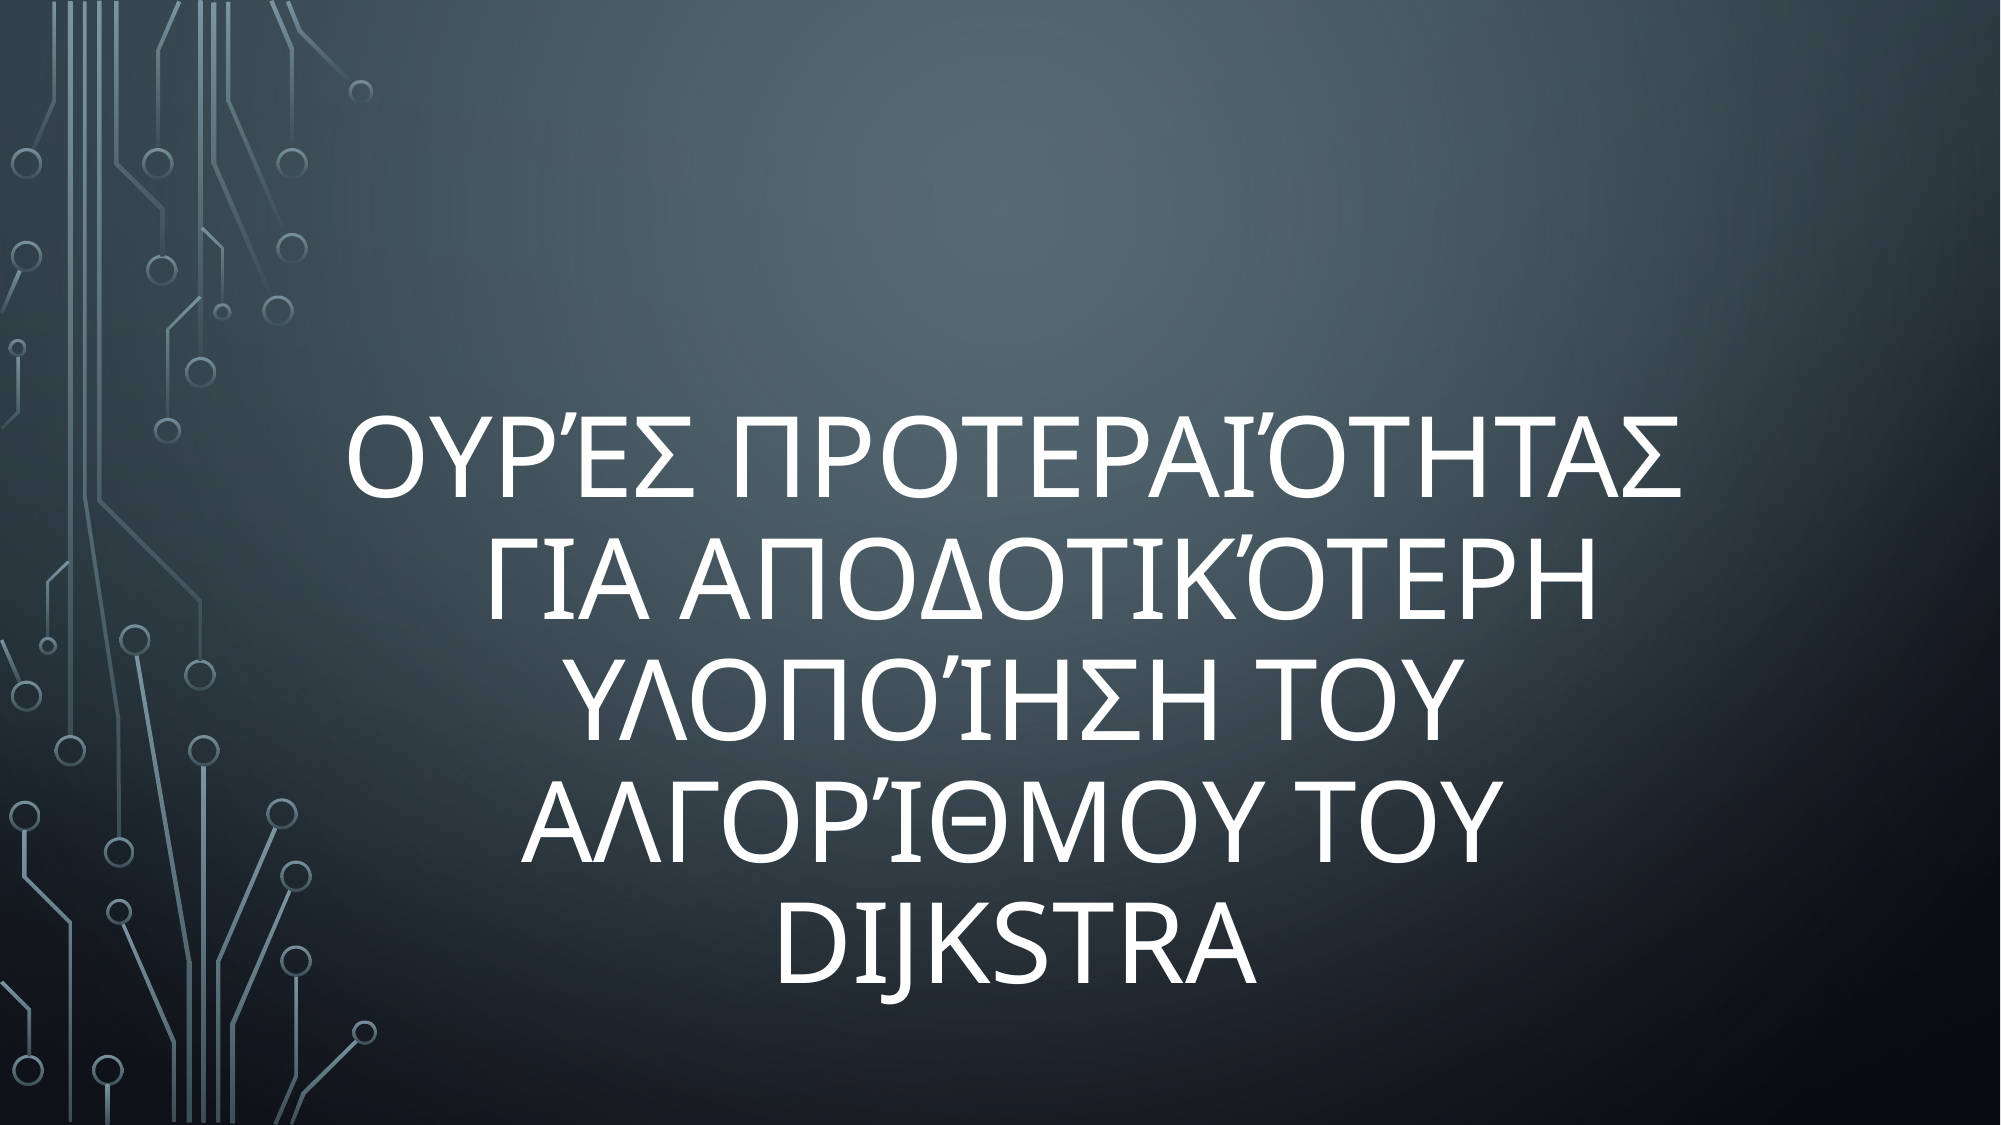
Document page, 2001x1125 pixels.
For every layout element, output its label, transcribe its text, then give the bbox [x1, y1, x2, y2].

title ΟΥΡΈΣ ΠΡΟΤΕΡΑΙΌΤΗΤΑΣ ΓΙΑ ΑΠΟΔΟΤΙΚΌΤΕΡΗ ΥΛΟΠΟΊΗΣΗ ΤΟΥ ΑΛΓΟΡΊΘΜΟΥ ΤΟΥ DIJKSTRA [319, 393, 1709, 732]
